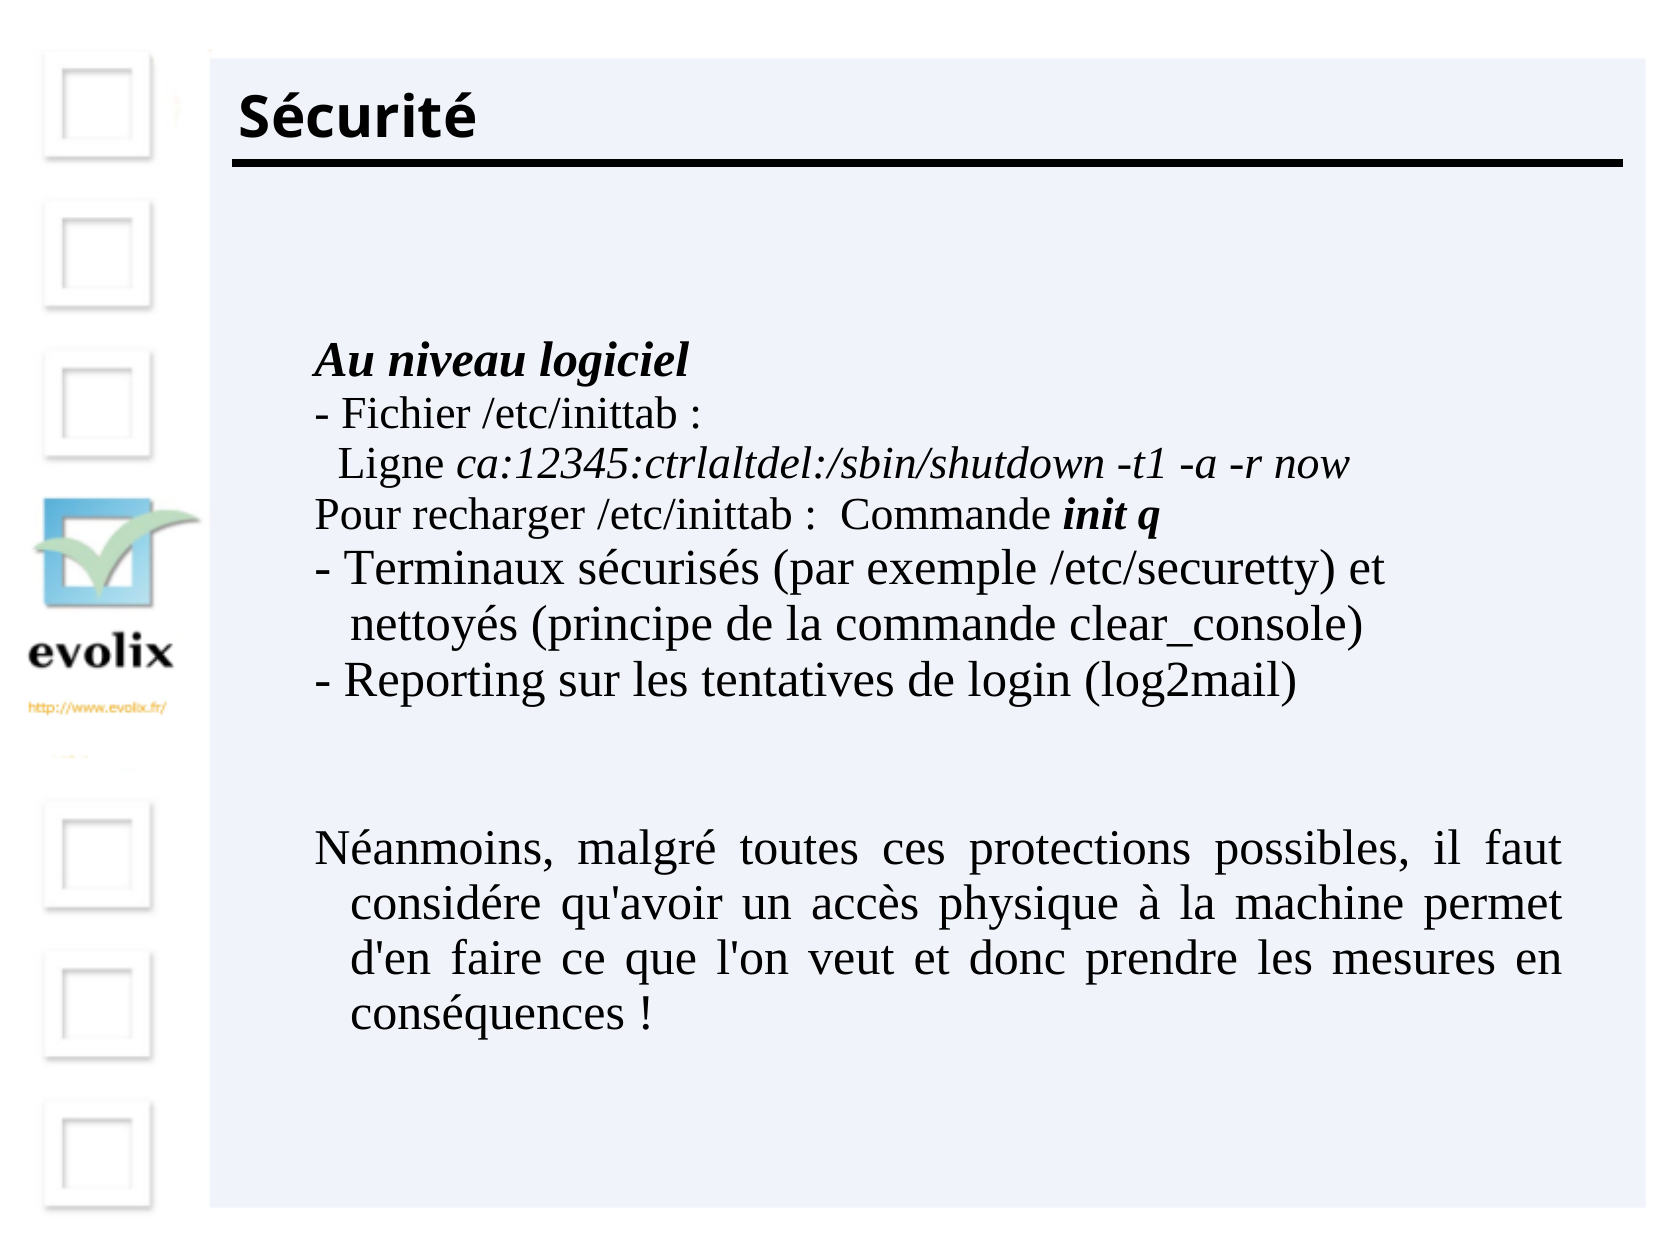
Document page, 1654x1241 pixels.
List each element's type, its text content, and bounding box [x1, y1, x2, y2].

subtitle Au niveau logiciel - Fichier /etc/inittab : Ligne ca:12345:ctrlaltdel:/sbin/shutdown -t1 -a -r now Pour recharger /etc/inittab : Commande init q - Terminaux sécurisés (par exemple /etc/securetty) et nettoyés (principe de la commande clear_console) - Reporting sur les tentatives de login (log2mail) Néanmoins, malgré toutes ces protections possibles, il faut considére qu'avoir un accès physique à la machine permet d'en faire ce que l'on veut et donc prendre les mesures en conséquences ! [279, 251, 1564, 1178]
picture [0, 49, 1654, 1218]
title Sécurité [238, 0, 1389, 230]
